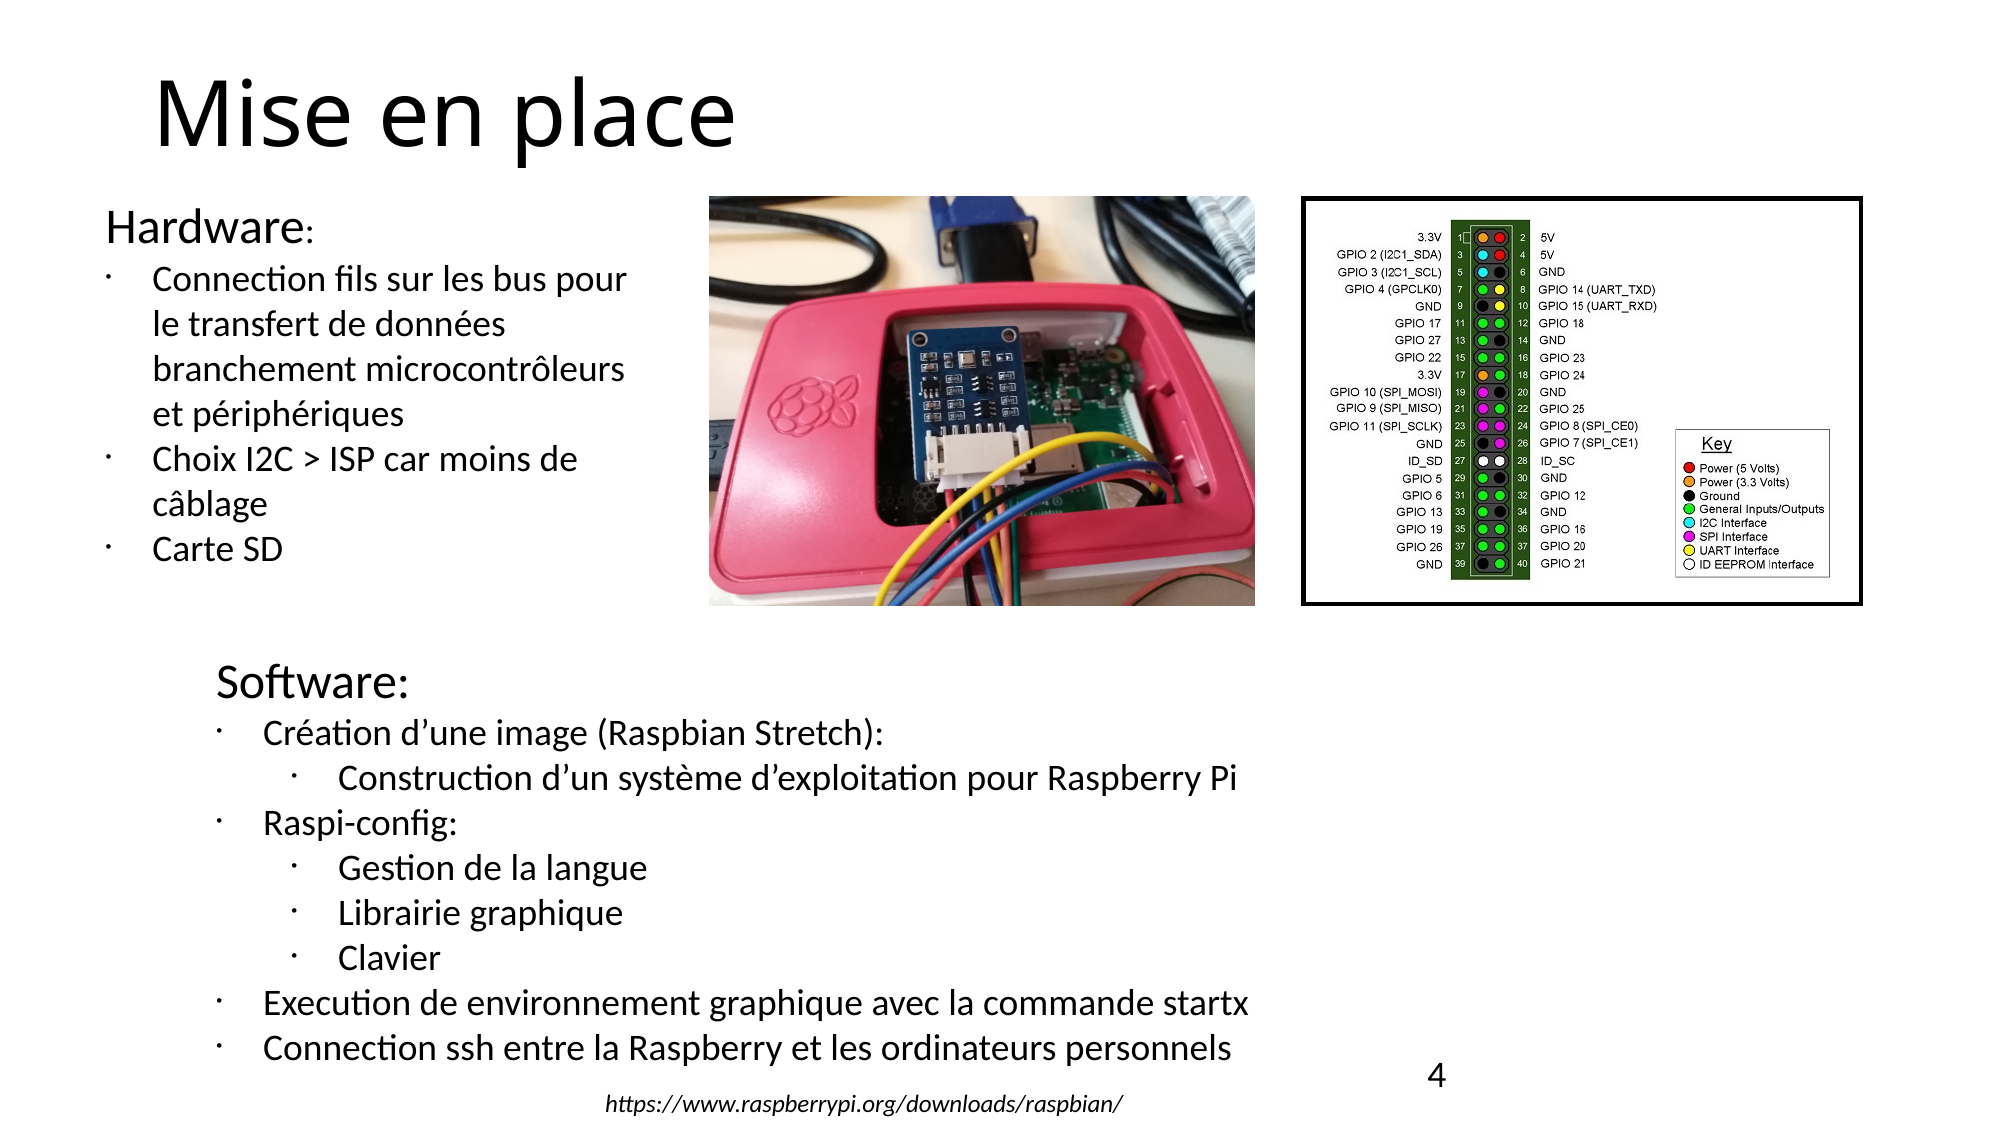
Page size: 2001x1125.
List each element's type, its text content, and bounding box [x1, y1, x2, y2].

title Mise en place [137, 59, 1863, 278]
picture [709, 196, 1255, 606]
picture [1301, 196, 1863, 606]
slide_number 16 [1412, 1042, 1863, 1103]
text_box Software: Création d’une image (Raspbian Stretch): Construction d’un système d’exploitation pour Raspberry Pi Raspi-config: Gestion de la langue Librairie graphique Clavier Execution de environnement graphique avec la commande startx Connection ssh entre la Raspberry et les ordinateurs personnels [201, 640, 1265, 1076]
text_box Hardware: Connection fils sur les bus pour le transfert de données branchement microcontrôleurs et périphériques Choix I2C > ISP car moins de câblage Carte SD [90, 186, 668, 577]
text_box https://www.raspberrypi.org/downloads/raspbian/ [590, 1080, 1139, 1125]
